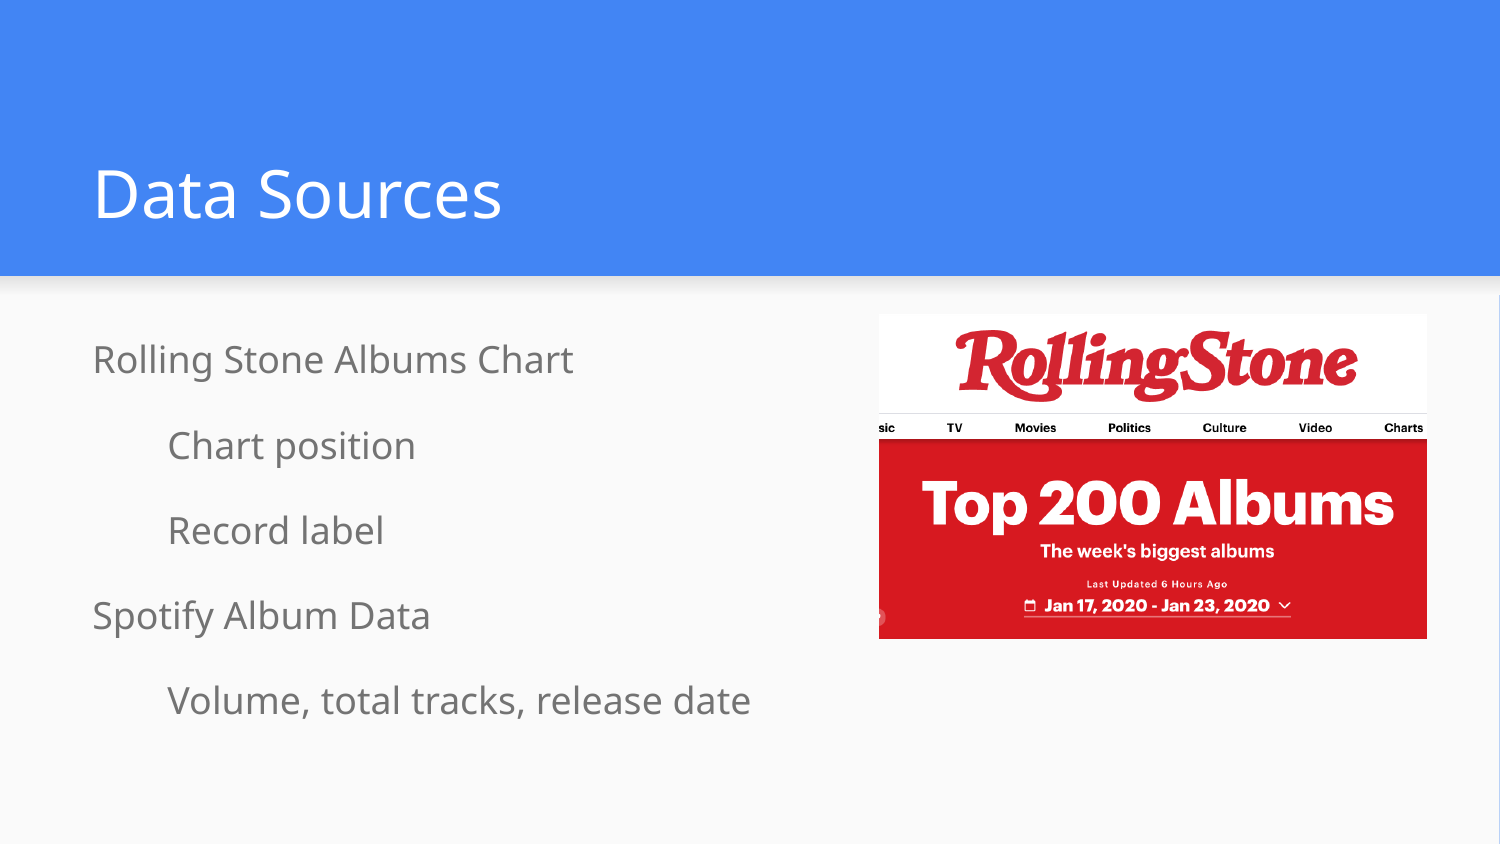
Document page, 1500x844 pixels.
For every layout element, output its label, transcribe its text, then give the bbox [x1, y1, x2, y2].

title Data Sources [77, 121, 1427, 248]
picture [879, 314, 1427, 639]
list Rolling Stone Albums Chart Chart position Record label Spotify Album Data Volume, total tracks, release date [77, 314, 1427, 760]
